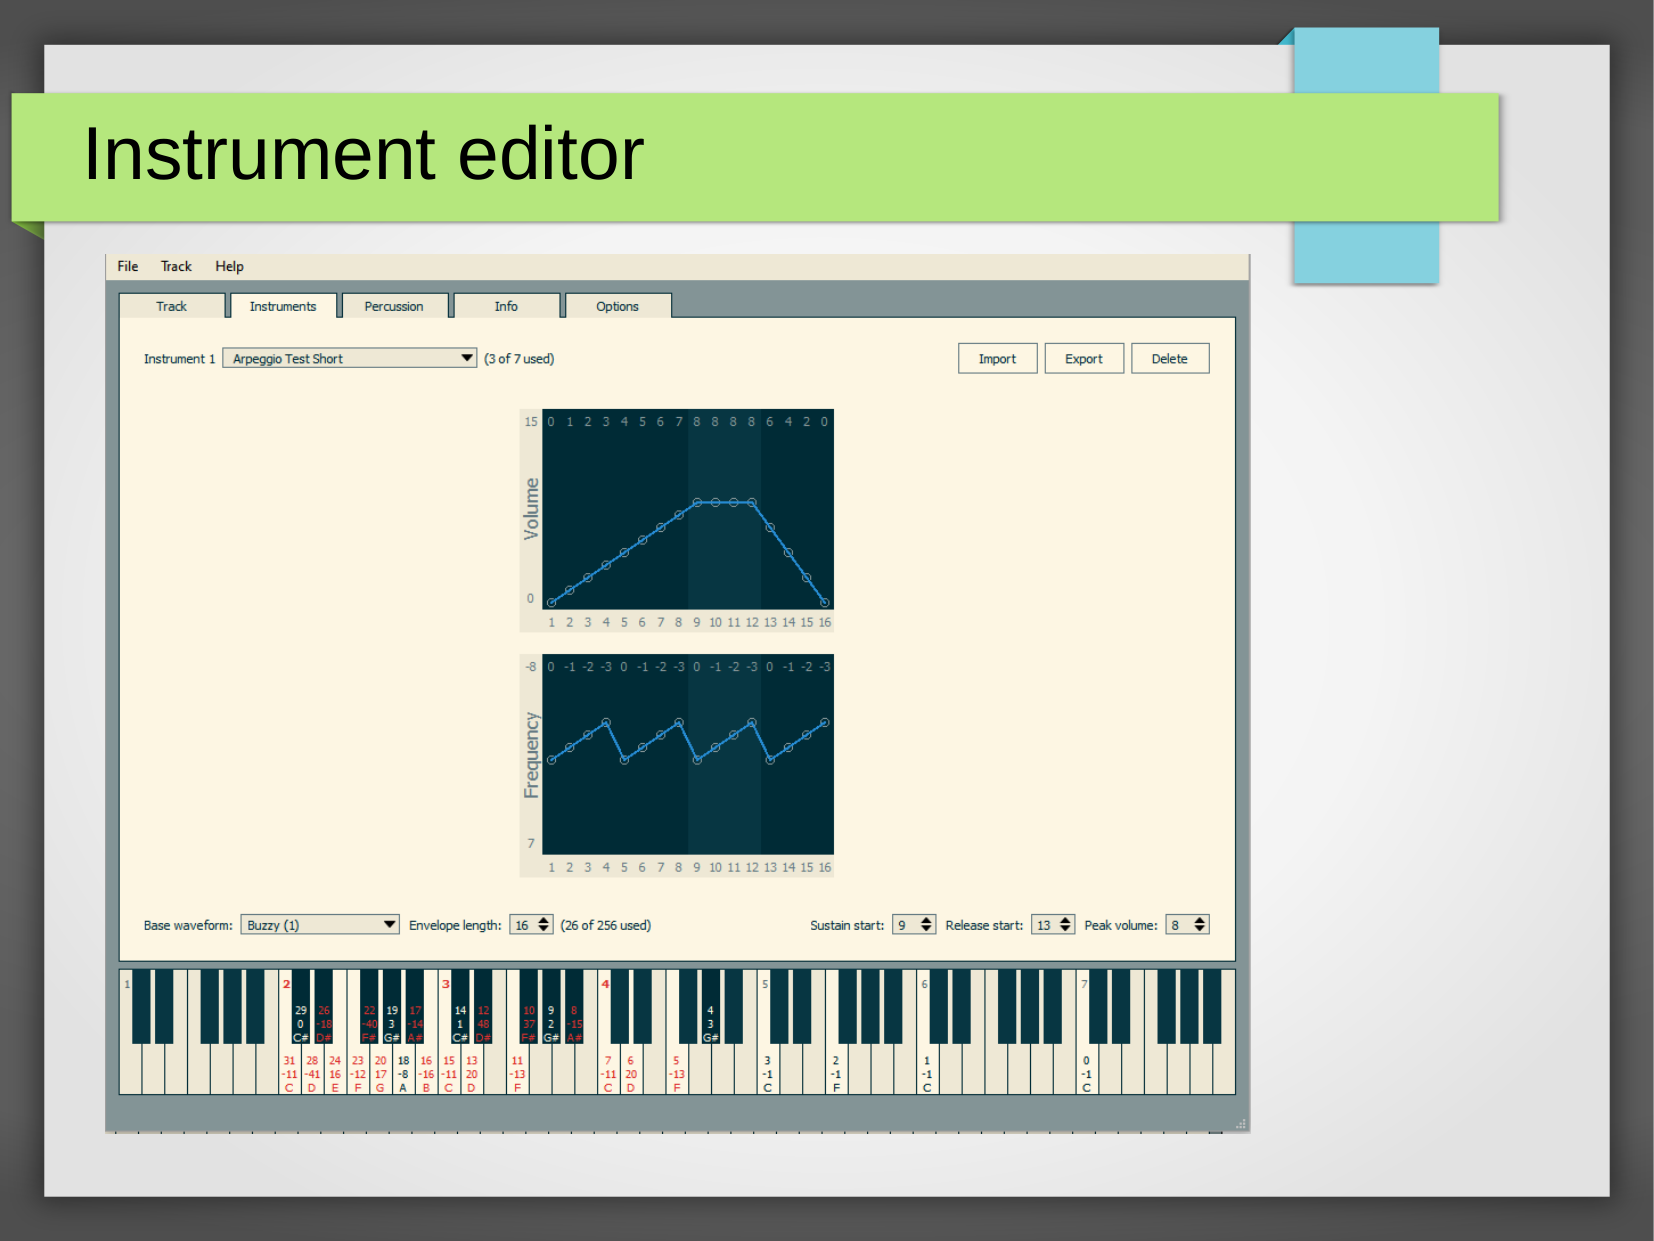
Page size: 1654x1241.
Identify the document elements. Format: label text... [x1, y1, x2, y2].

title Instrument editor [82, 94, 1264, 213]
picture [0, 0, 1654, 1241]
